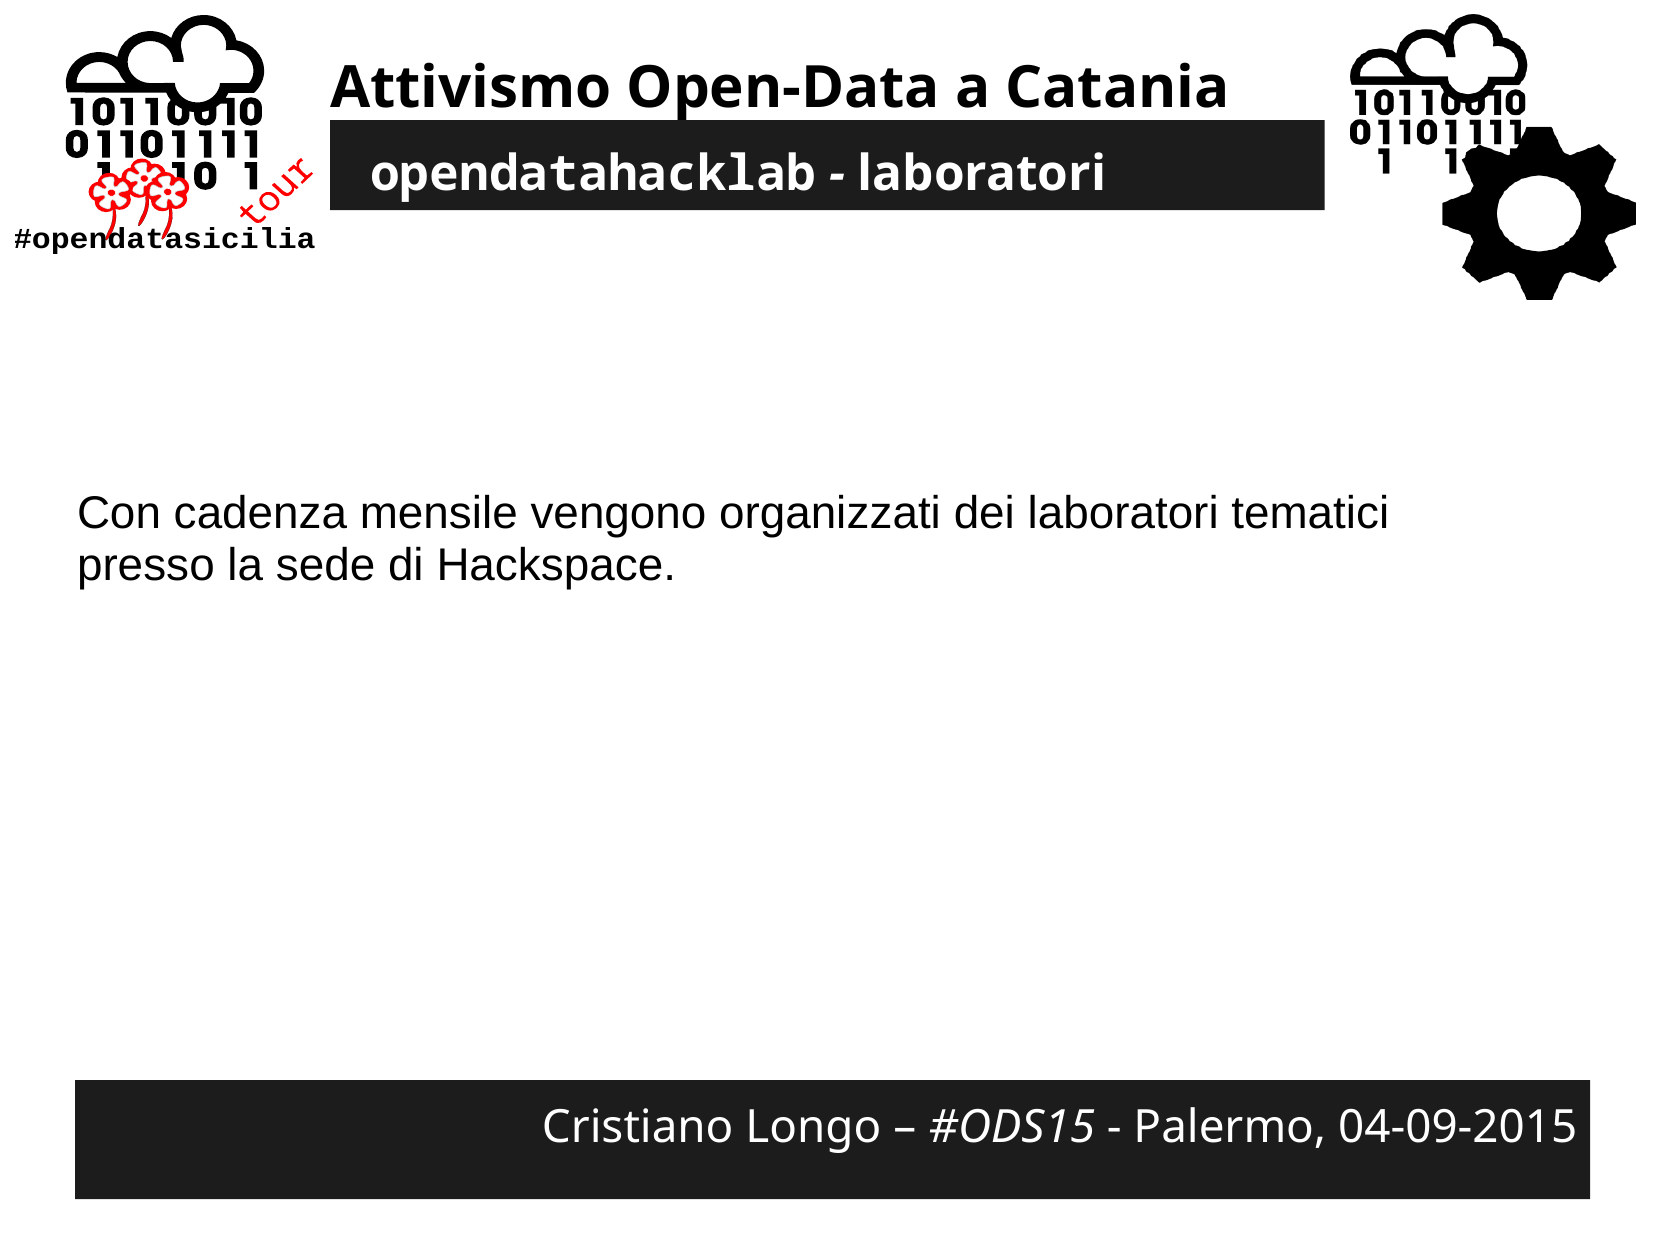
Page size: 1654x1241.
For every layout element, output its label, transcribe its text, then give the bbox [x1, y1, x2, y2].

picture [1350, 14, 1636, 301]
list opendatahacklab - laboratori [330, 120, 1325, 211]
list Cristiano Longo – #ODS15 - Palermo, 04-09-2015 [75, 1080, 1591, 1200]
text_box Con cadenza mensile vengono organizzati dei laboratori tematici presso la sede di Hackspace. [62, 480, 1548, 598]
picture [15, 15, 316, 256]
list Attivismo Open-Data a Catania [330, 45, 1321, 120]
